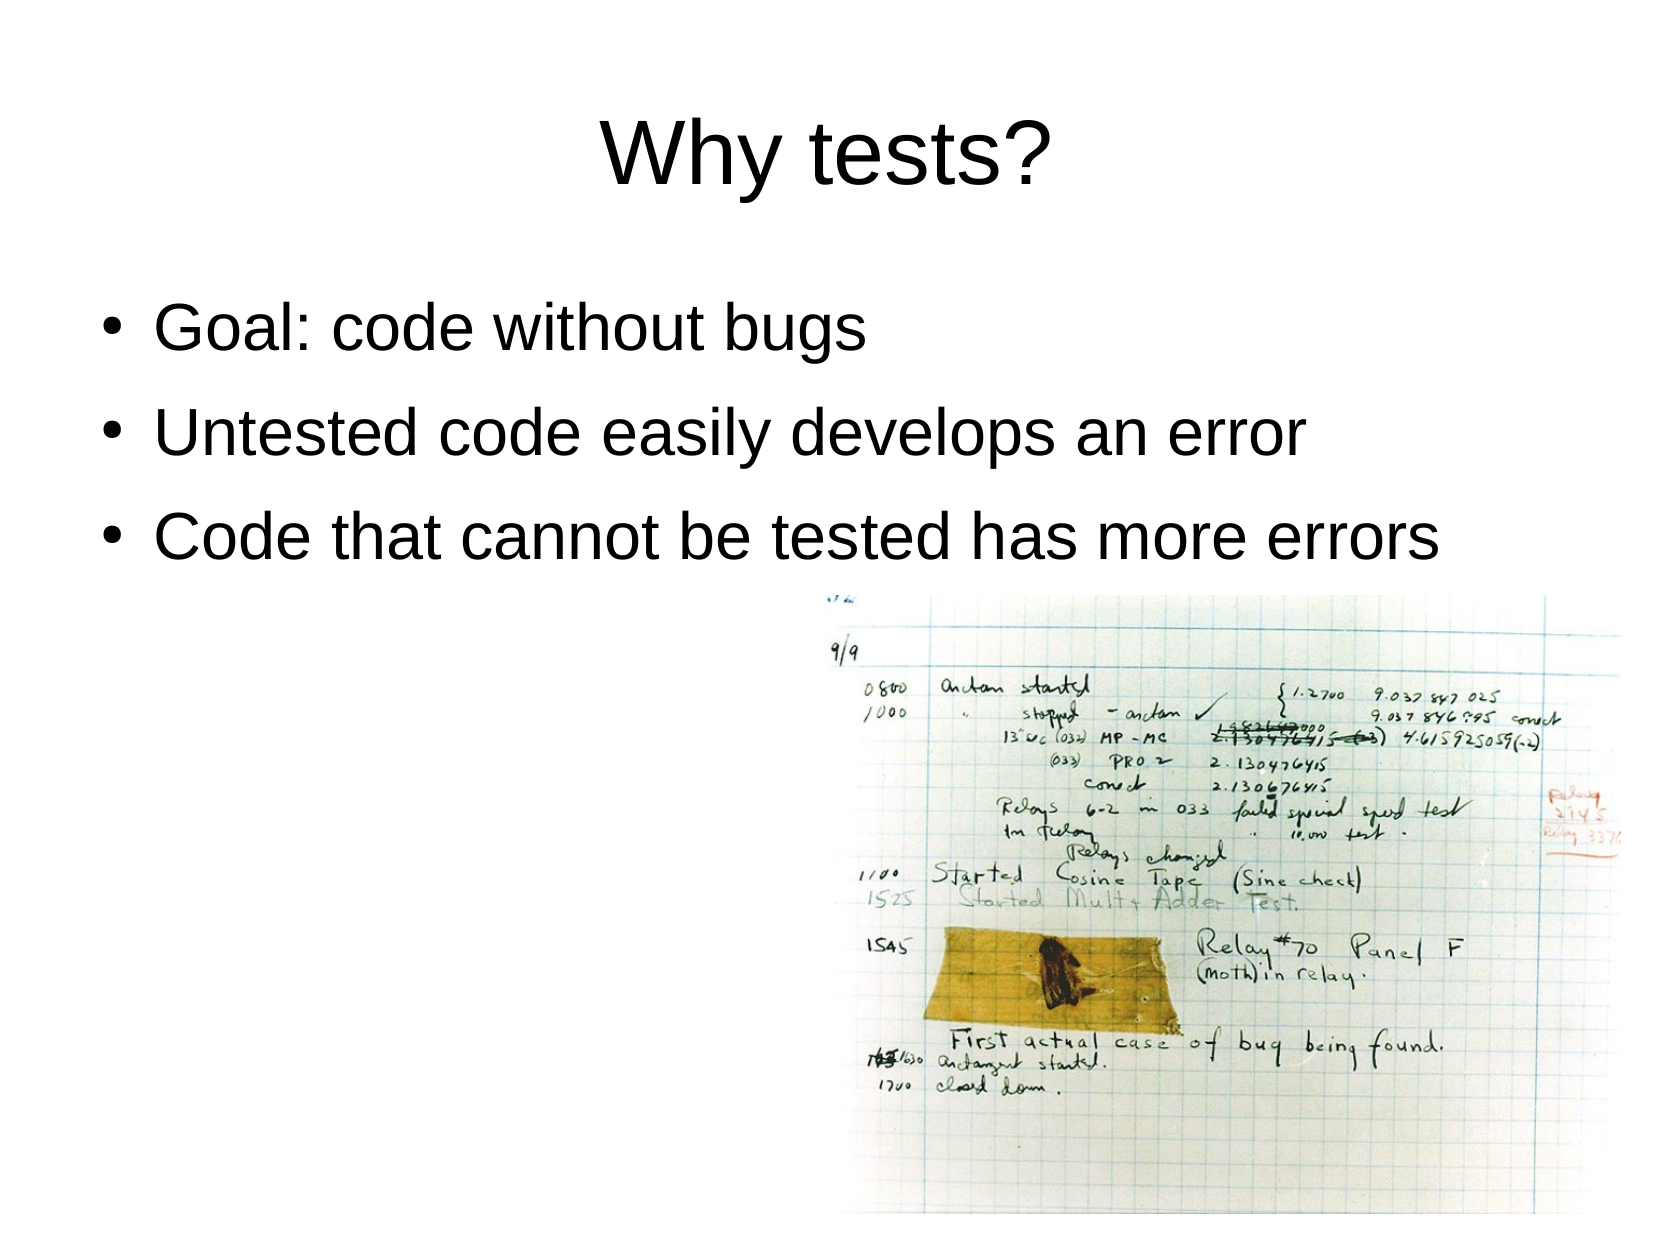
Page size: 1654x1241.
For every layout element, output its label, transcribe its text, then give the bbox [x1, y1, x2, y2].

list Goal: code without bugs Untested code easily develops an error Code that cannot be tested has more errors [82, 290, 1621, 1201]
title Why tests? [82, 49, 1571, 257]
picture [825, 595, 1621, 1214]
